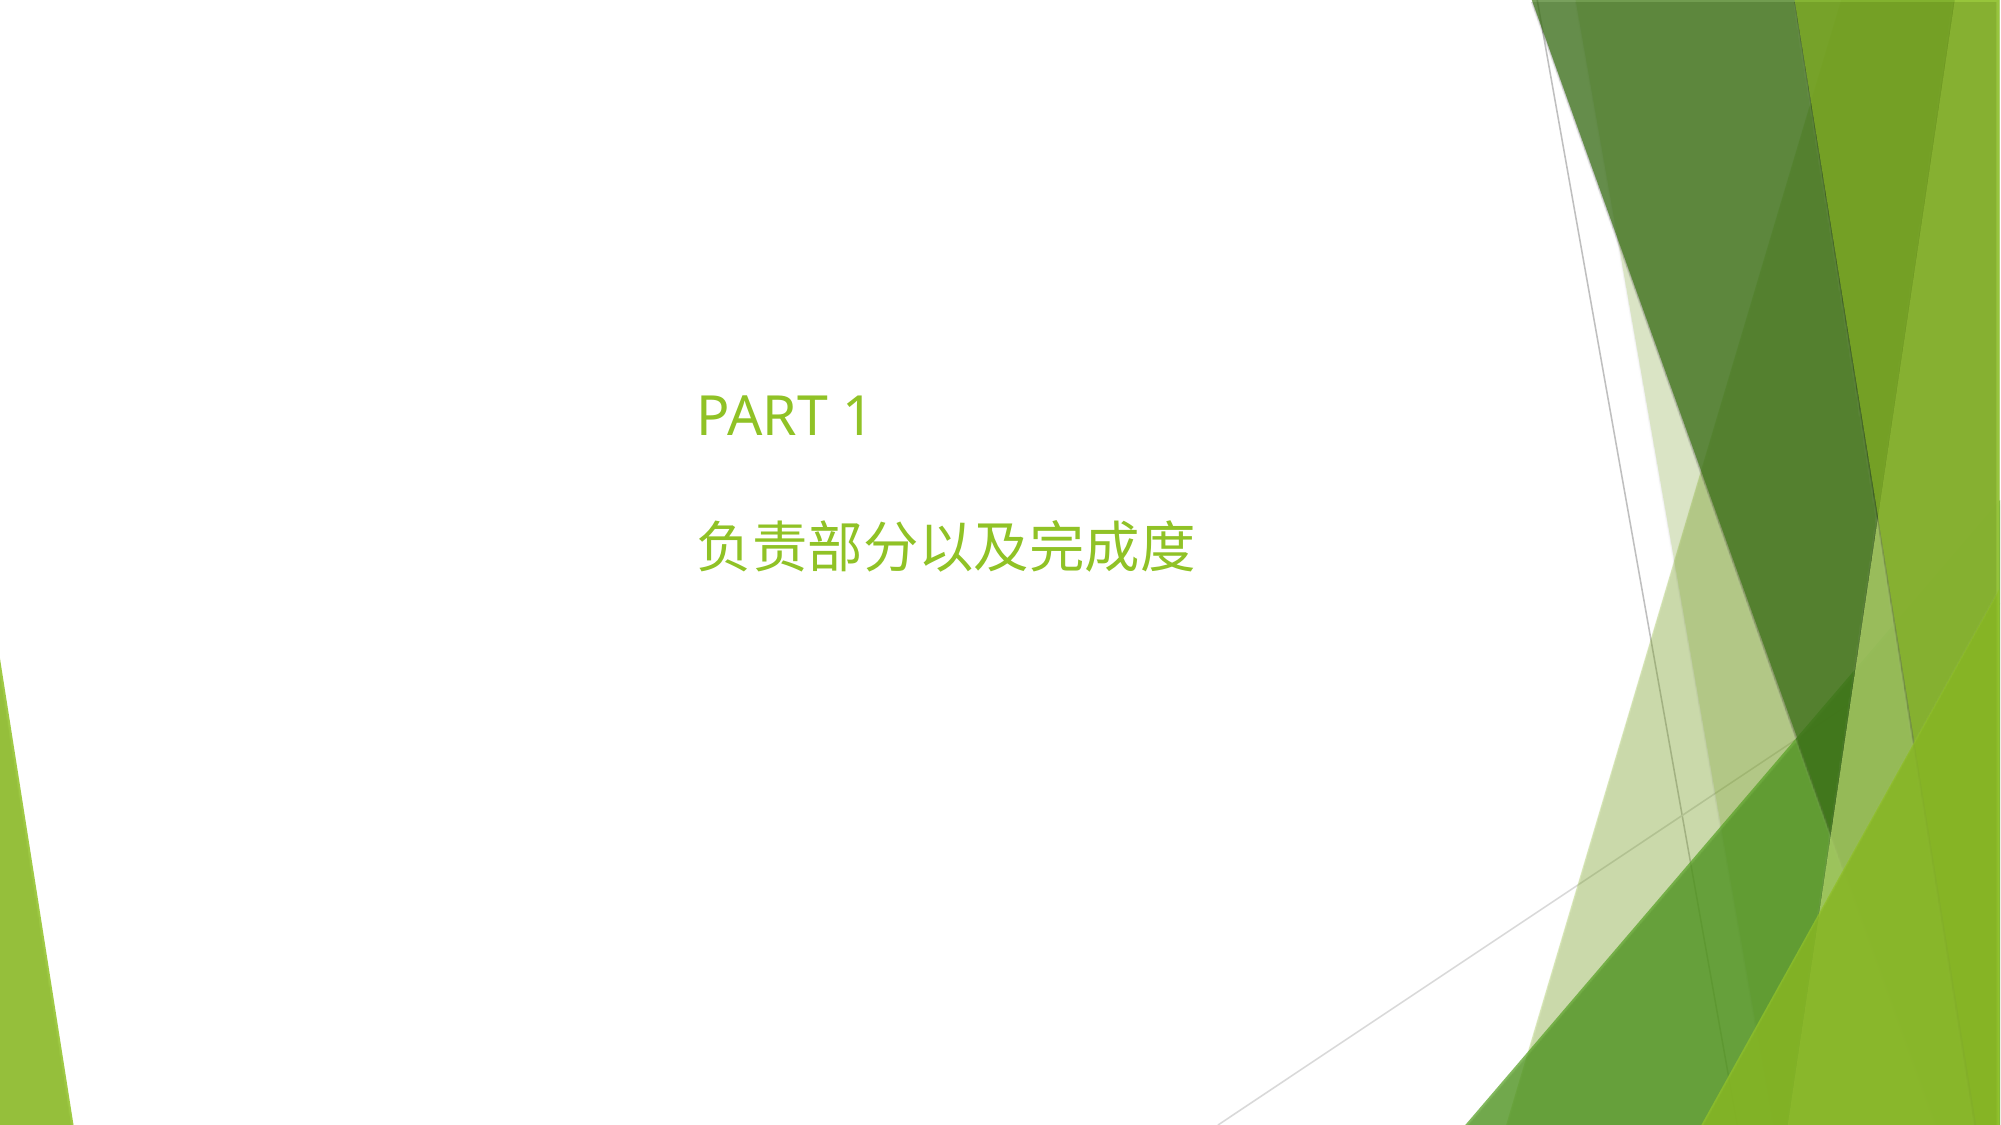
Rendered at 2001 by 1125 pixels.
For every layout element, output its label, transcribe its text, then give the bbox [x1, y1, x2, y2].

title PART 1 负责部分以及完成度 [681, 372, 2000, 589]
